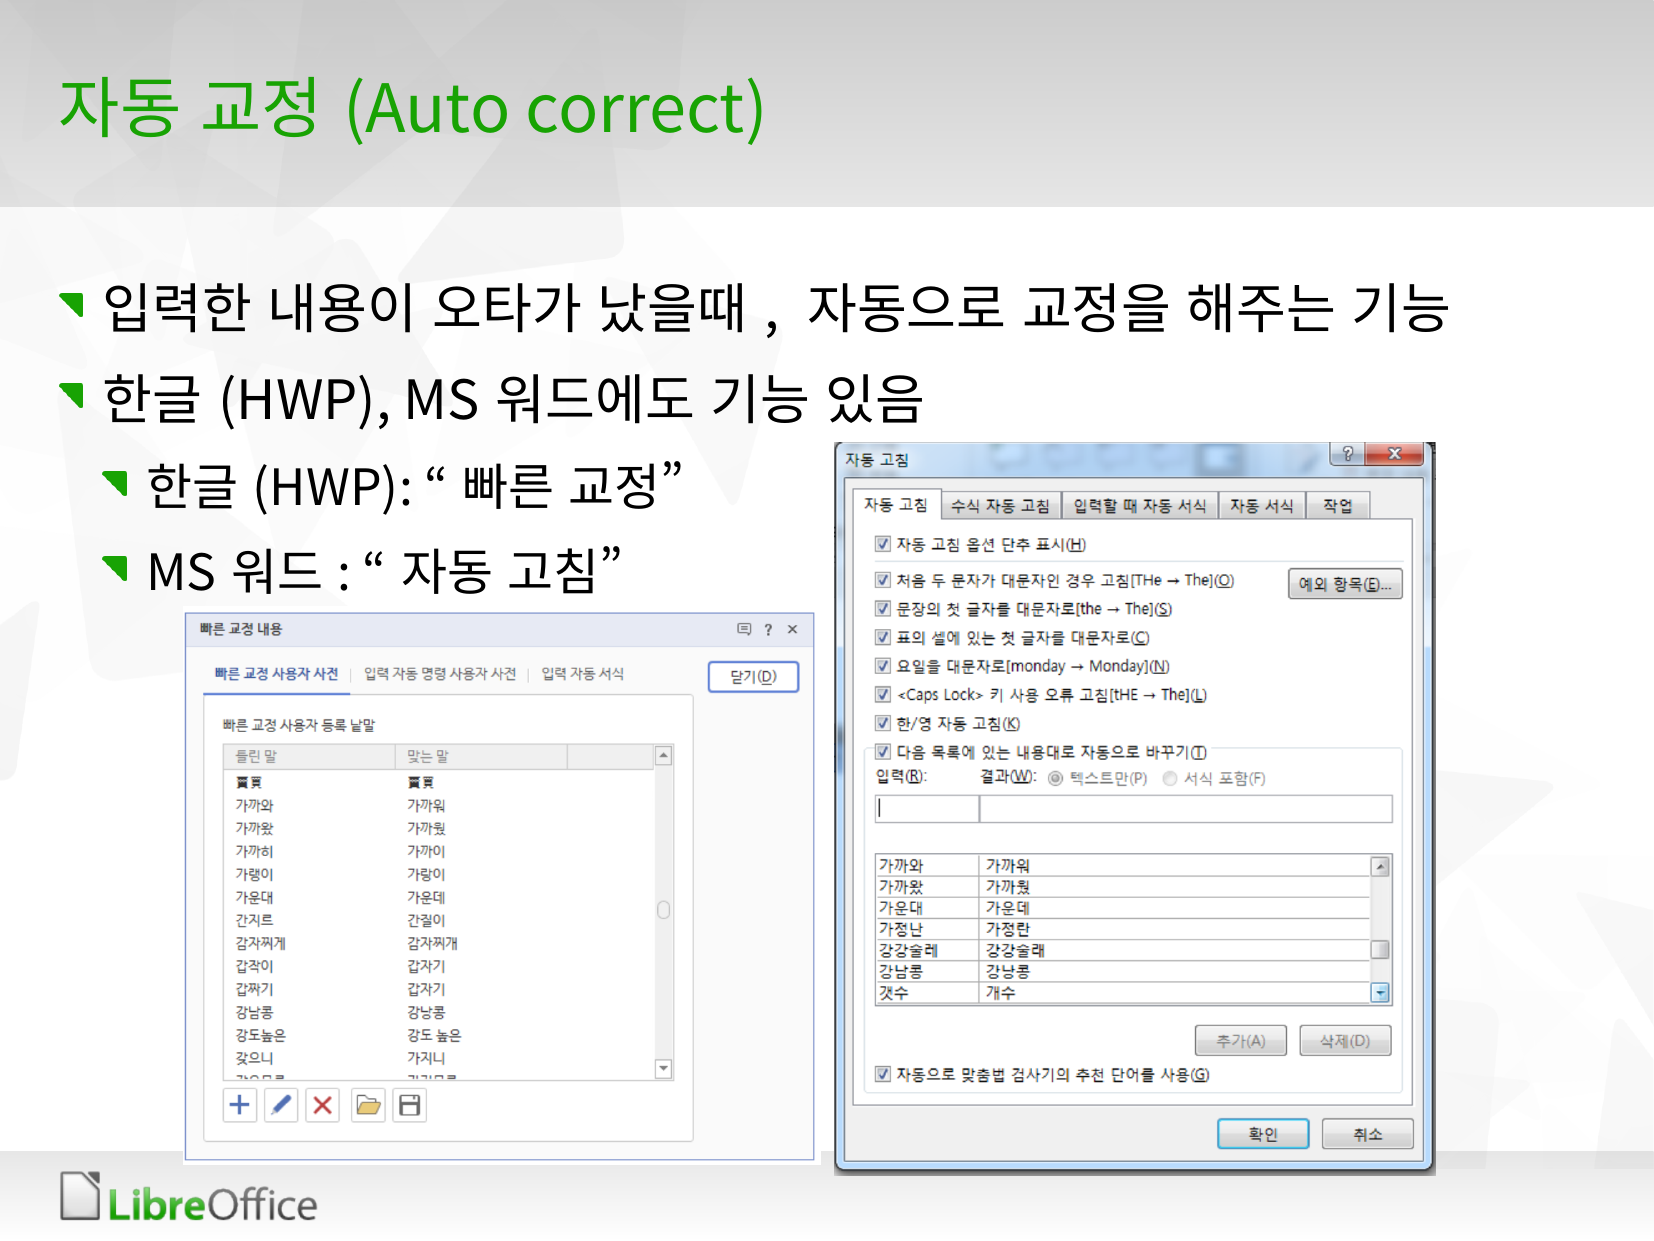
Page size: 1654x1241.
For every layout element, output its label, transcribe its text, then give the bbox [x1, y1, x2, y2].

picture [834, 442, 1654, 1177]
list 입력한 내용이 오타가 났을때, 자동으로 교정을 해주는 기능 한글(HWP), MS워드에도 기능 있음 한글(HWP): “빠른 교정” MS워드: “자동 고침” [59, 265, 1595, 986]
picture [0, 0, 783, 931]
title 자동 교정(Auto correct) [59, 29, 1595, 178]
picture [41, 606, 821, 1240]
